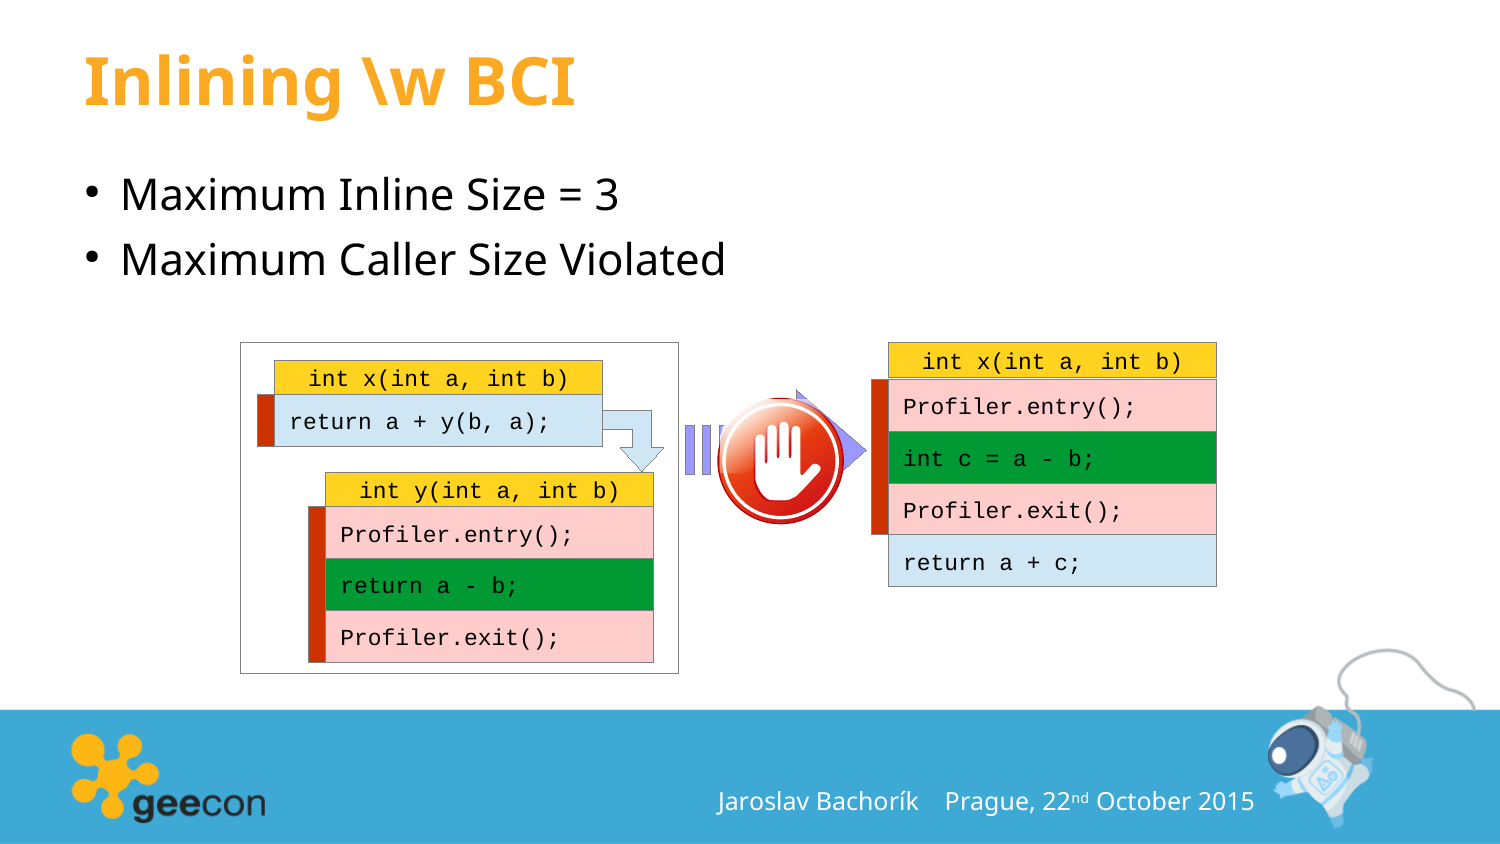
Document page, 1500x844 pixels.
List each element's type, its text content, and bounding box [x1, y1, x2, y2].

text_box Jaroslav Bachorík Prague, 22nd October 2015 [442, 778, 1270, 824]
list Maximum Inline Size = 3 Maximum Caller Size Violated [75, 162, 1426, 623]
text_box [308, 623, 325, 663]
text_box Profiler.exit(); [325, 623, 654, 663]
picture [0, 0, 1500, 844]
title Inlining \w BCI [75, 33, 1426, 162]
